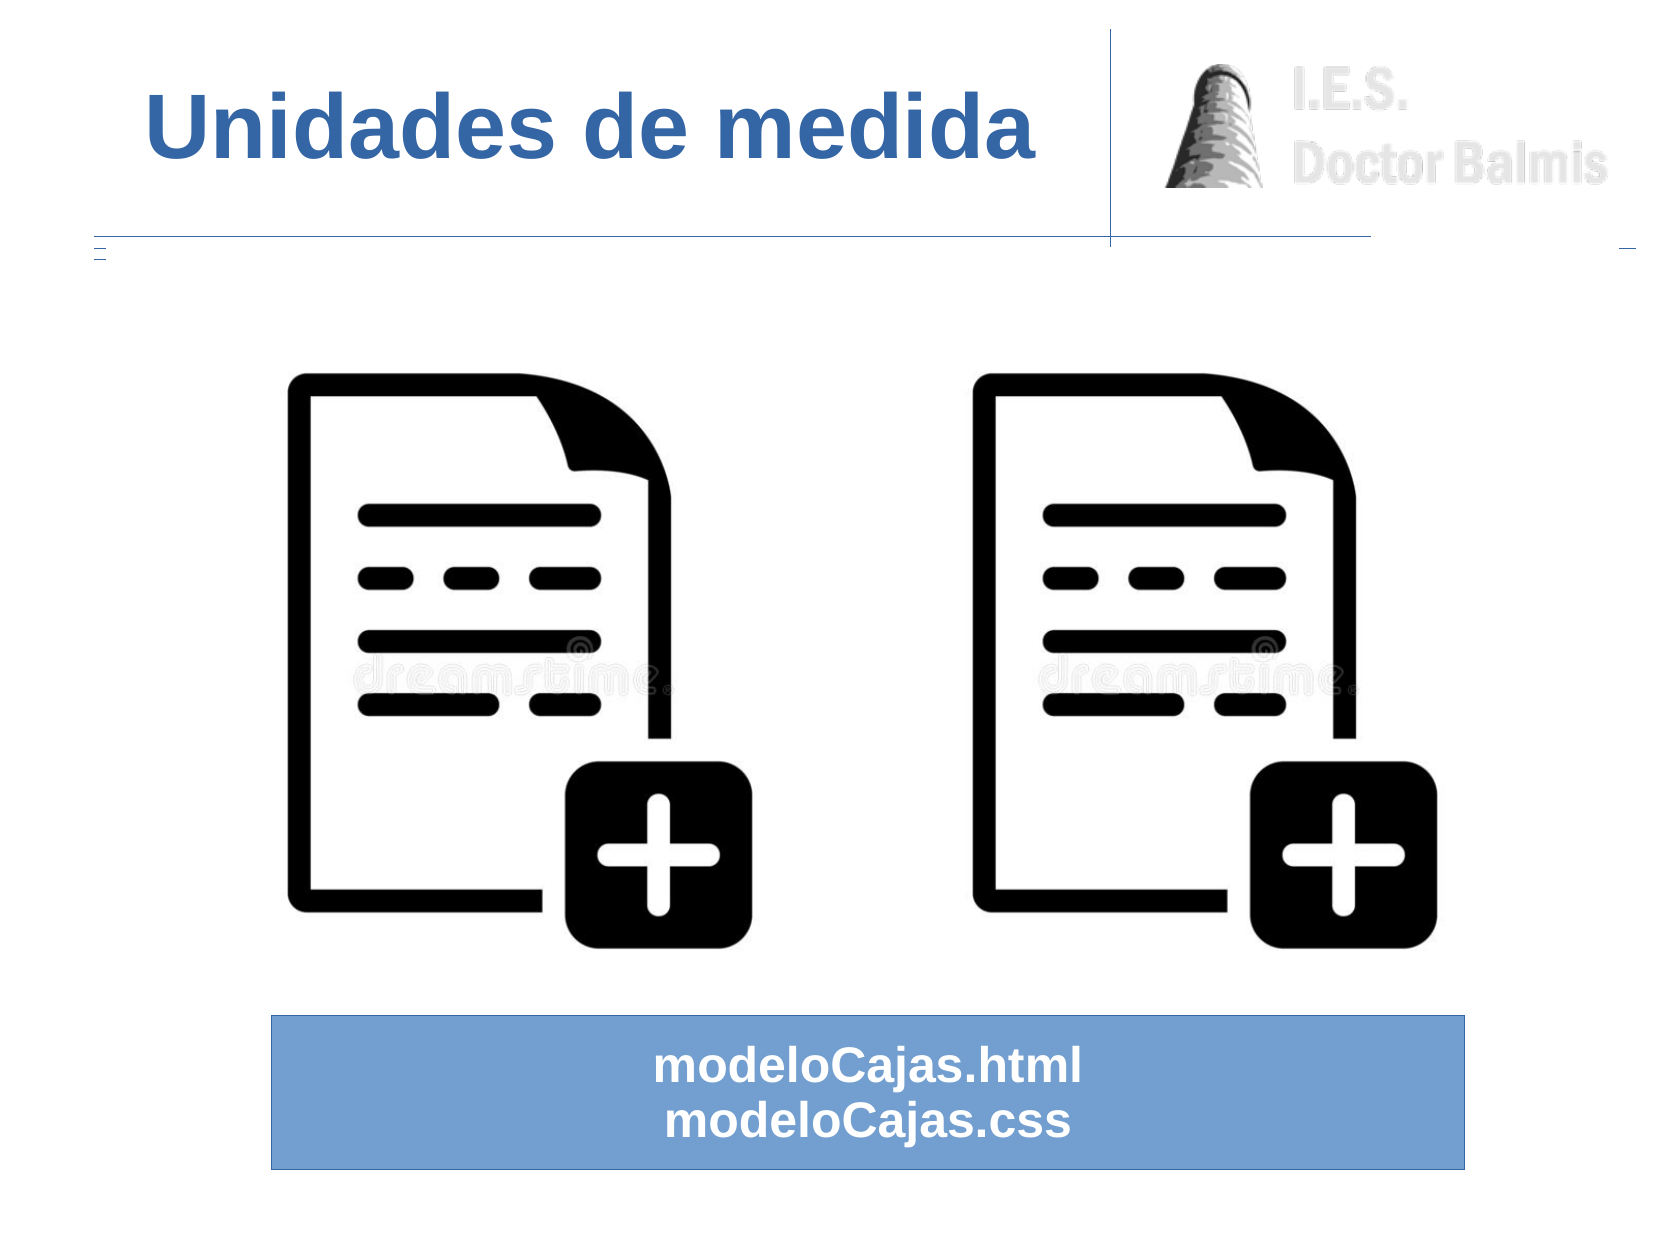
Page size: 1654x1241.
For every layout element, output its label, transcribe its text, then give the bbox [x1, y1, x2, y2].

text_box modeloCajas.html modeloCajas.css [271, 1015, 1465, 1170]
picture [106, 247, 1619, 1075]
picture [1133, 64, 1619, 188]
title Unidades de medida [118, 23, 1063, 231]
